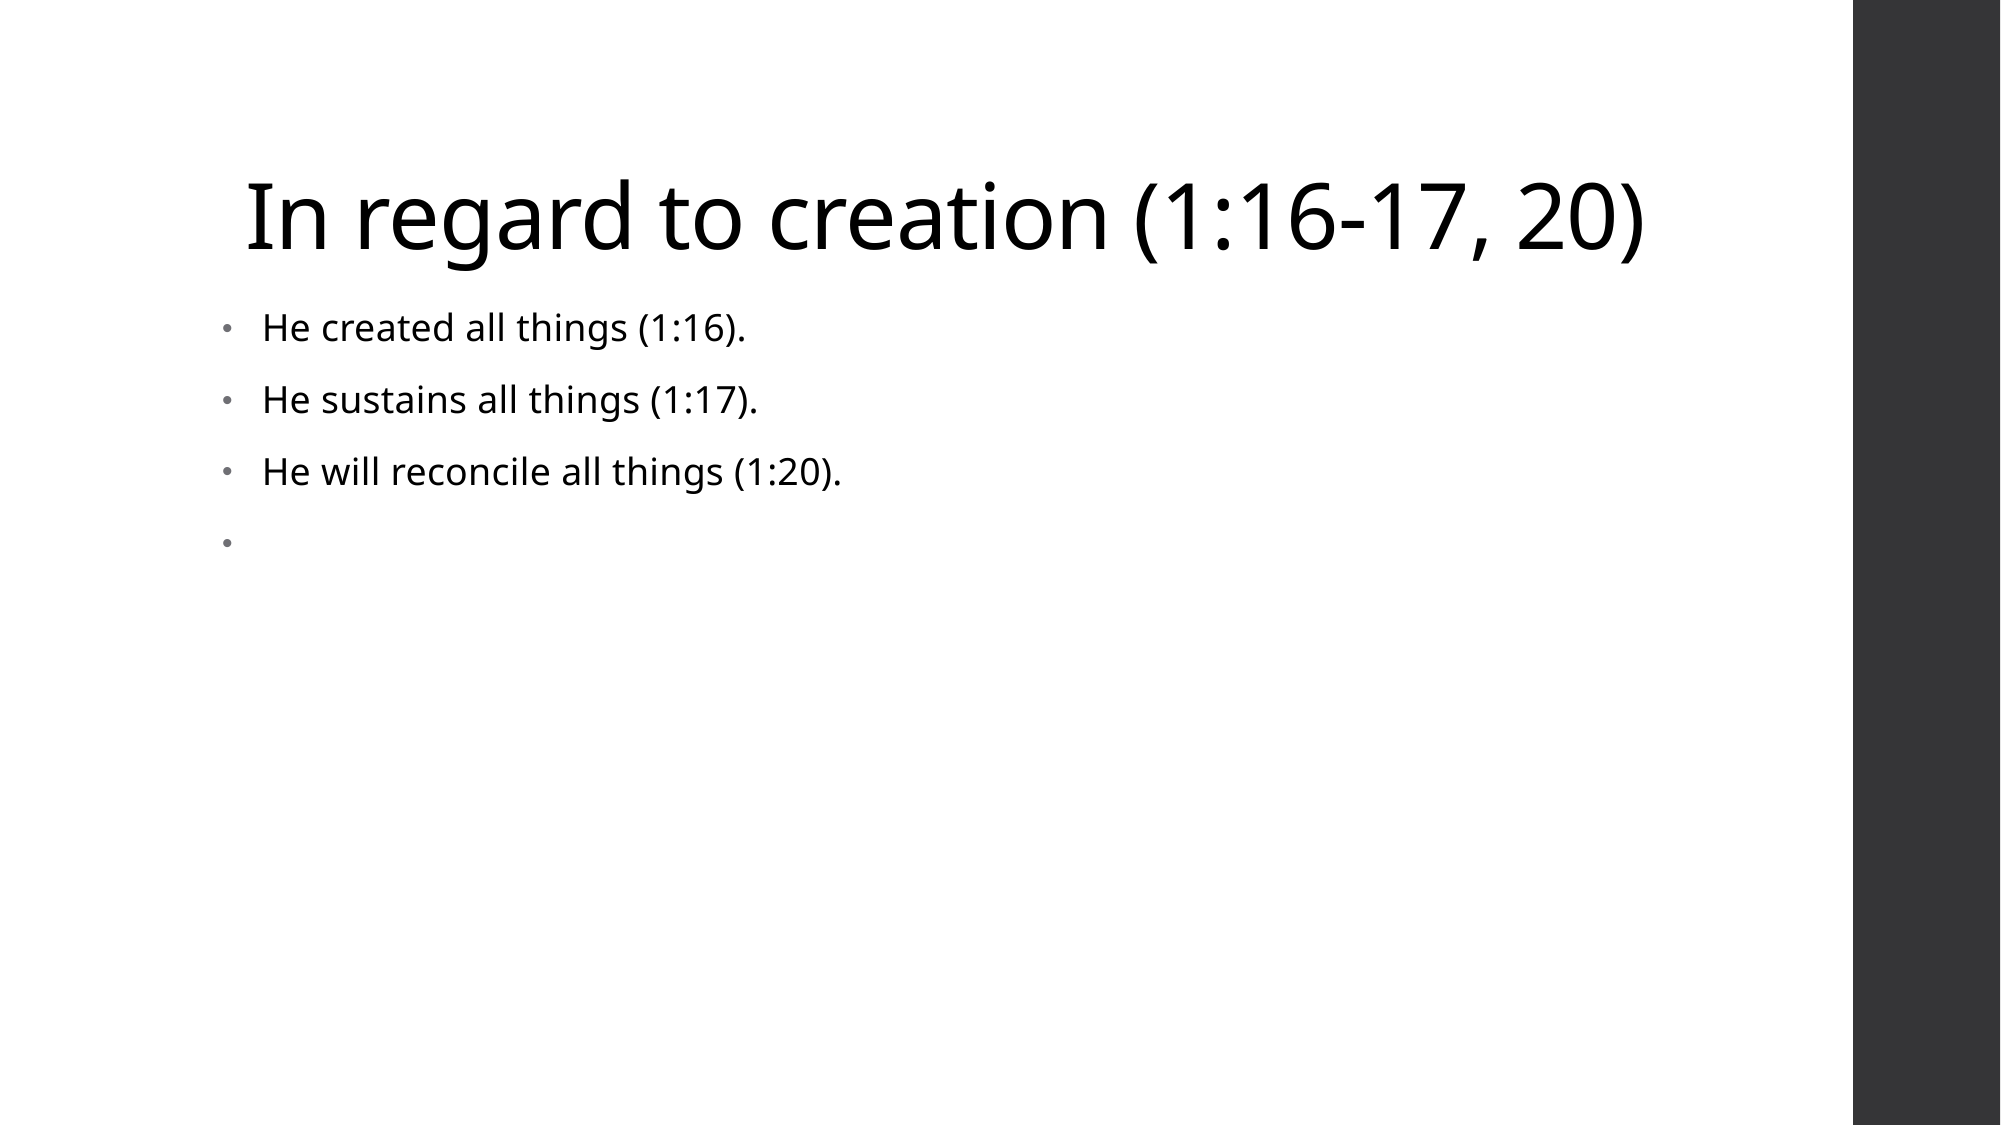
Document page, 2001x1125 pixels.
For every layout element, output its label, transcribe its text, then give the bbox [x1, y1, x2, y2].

title In regard to creation (1:16-17, 20) [206, 60, 1797, 278]
list He created all things (1:16). He sustains all things (1:17). He will reconcile all things (1:20). [206, 299, 1617, 1014]
